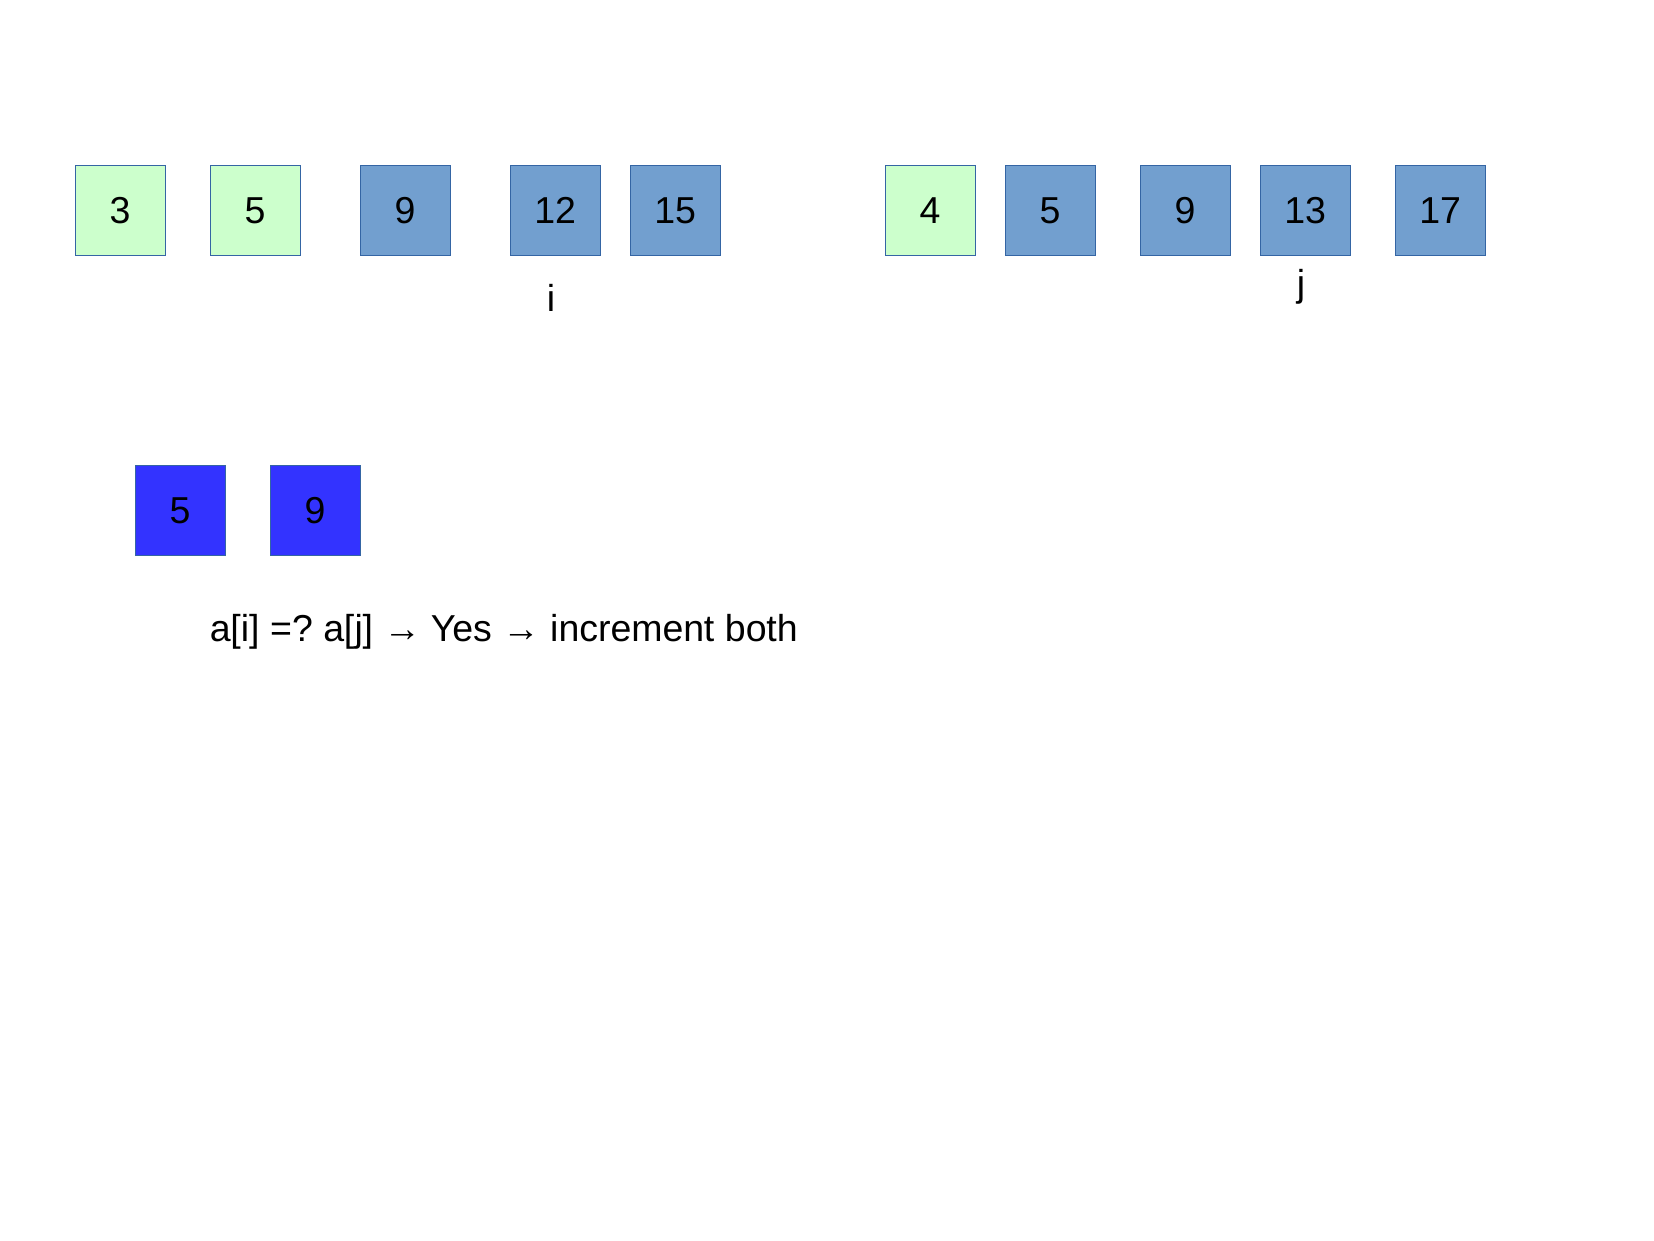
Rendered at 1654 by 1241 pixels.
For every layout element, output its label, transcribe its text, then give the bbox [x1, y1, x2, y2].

text_box a[i] =? a[j] → Yes → increment both [195, 600, 814, 699]
text_box i [532, 270, 586, 327]
text_box j [1282, 255, 1336, 312]
text_box 4 [885, 165, 976, 256]
text_box 12 [510, 165, 601, 256]
text_box 5 [1005, 165, 1096, 256]
text_box 13 [1260, 165, 1351, 256]
text_box 9 [270, 465, 361, 556]
text_box 17 [1395, 165, 1486, 256]
text_box 9 [1140, 165, 1231, 256]
text_box 9 [360, 165, 451, 256]
text_box 3 [75, 165, 166, 256]
text_box 15 [630, 165, 721, 256]
text_box 5 [210, 165, 301, 256]
text_box 5 [135, 465, 226, 556]
